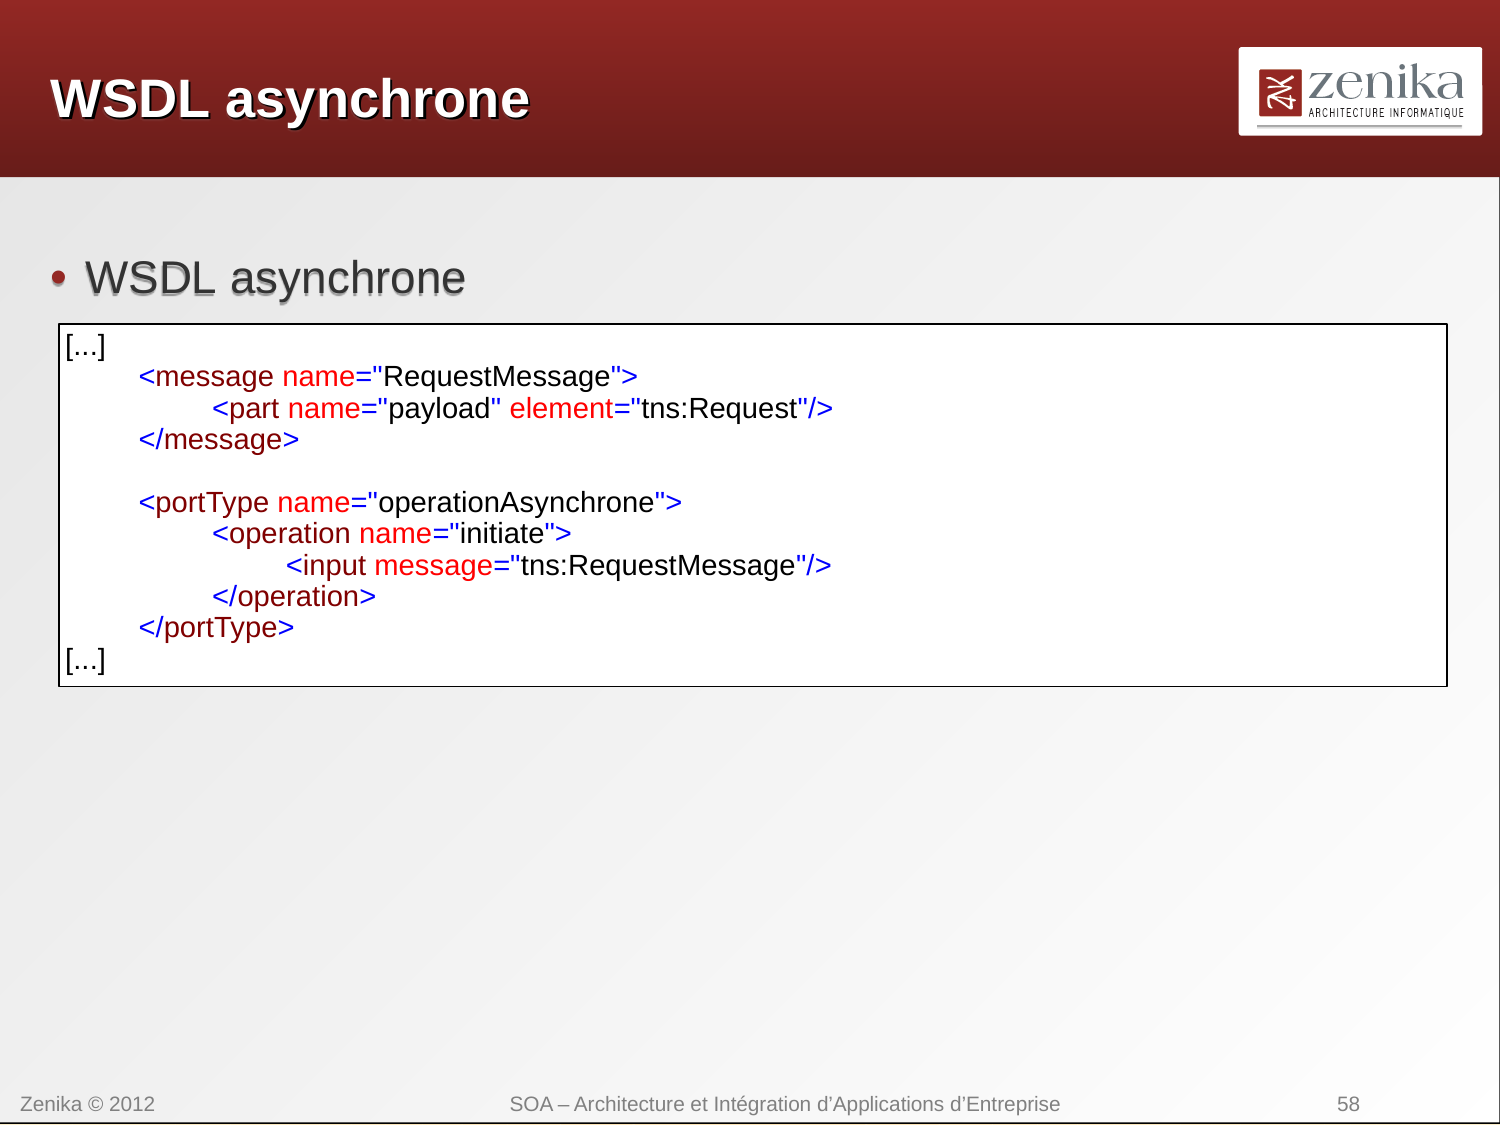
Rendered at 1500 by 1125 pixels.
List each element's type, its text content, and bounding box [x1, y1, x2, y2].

title WSDL asynchrone [50, 22, 1206, 172]
subtitle WSDL asynchrone [50, 249, 1435, 1079]
text_box [...] <message name="RequestMessage"> <part name="payload" element="tns:Request"/> </message> <portType name="operationAsynchrone"> <operation name="initiate"> <input message="tns:RequestMessage"/> </operation> </portType> [...] [59, 324, 1447, 687]
